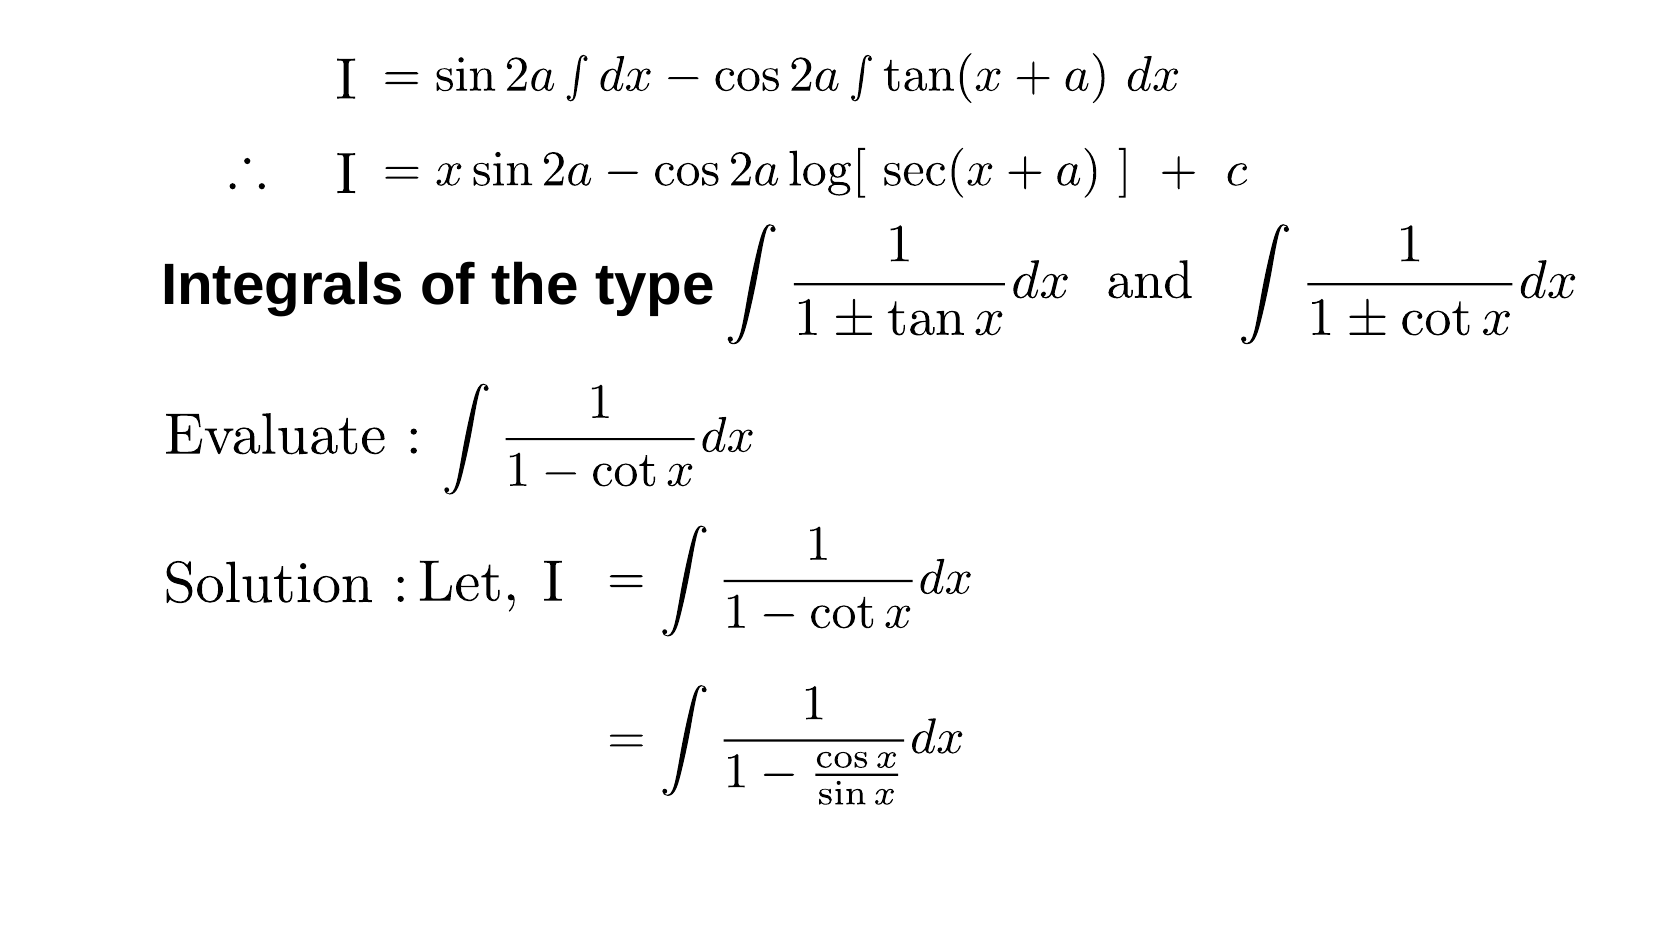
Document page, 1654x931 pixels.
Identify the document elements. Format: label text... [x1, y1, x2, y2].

text_box [337, 153, 356, 194]
text_box [229, 157, 265, 190]
title Integrals of the type [47, 37, 1607, 886]
text_box [337, 58, 356, 99]
text_box [166, 413, 417, 455]
text_box [609, 525, 971, 637]
text_box [727, 224, 1576, 345]
text_box [443, 383, 753, 495]
text_box [419, 560, 515, 612]
text_box [384, 53, 1179, 104]
text_box [609, 685, 963, 805]
text_box [166, 560, 404, 604]
text_box [544, 560, 562, 601]
text_box [384, 147, 1248, 198]
